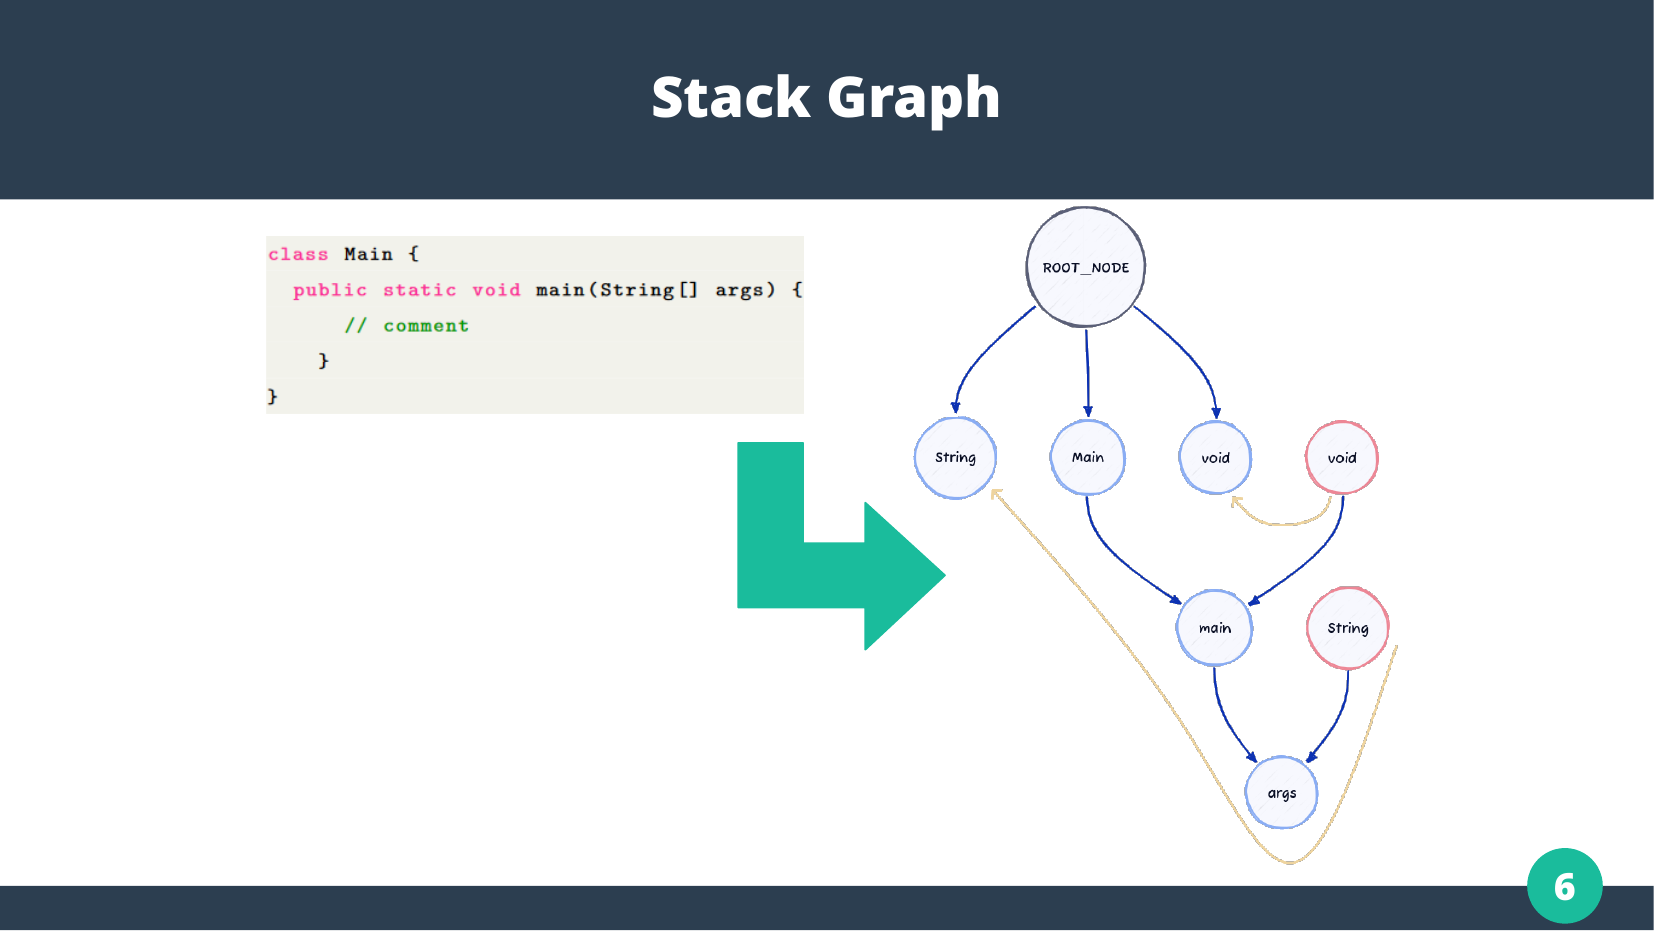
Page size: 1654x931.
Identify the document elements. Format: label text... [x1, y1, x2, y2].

picture [265, 236, 804, 414]
picture [826, 118, 1477, 917]
text_box [738, 442, 826, 608]
title Stack Graph [59, 37, 1595, 156]
